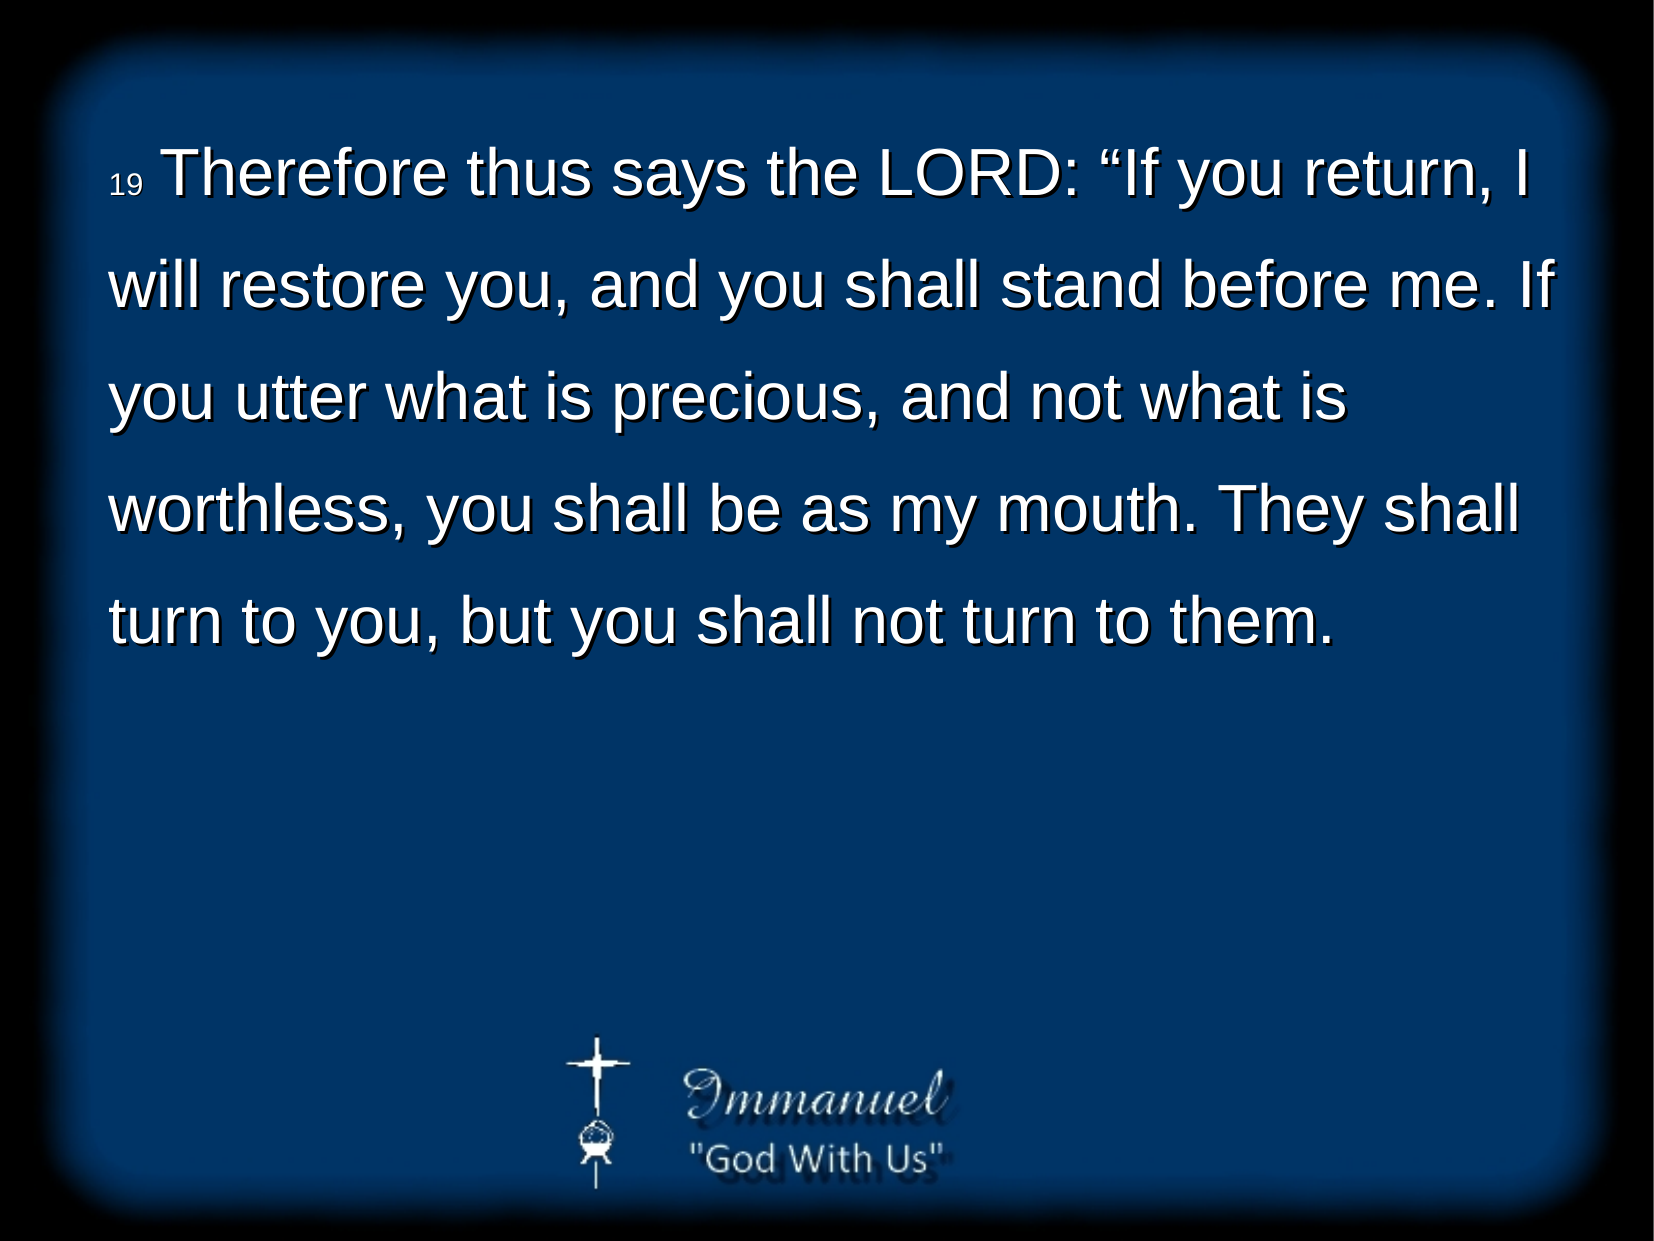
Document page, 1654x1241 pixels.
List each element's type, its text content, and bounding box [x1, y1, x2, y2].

picture [0, 0, 1654, 1241]
text_box 19 Therefore thus says the LORD: “If you return, I will restore you, and you shall stand before me. If you utter what is precious, and not what is worthless, you shall be as my mouth. They shall turn to you, but you shall not turn to them. [75, 90, 1576, 625]
